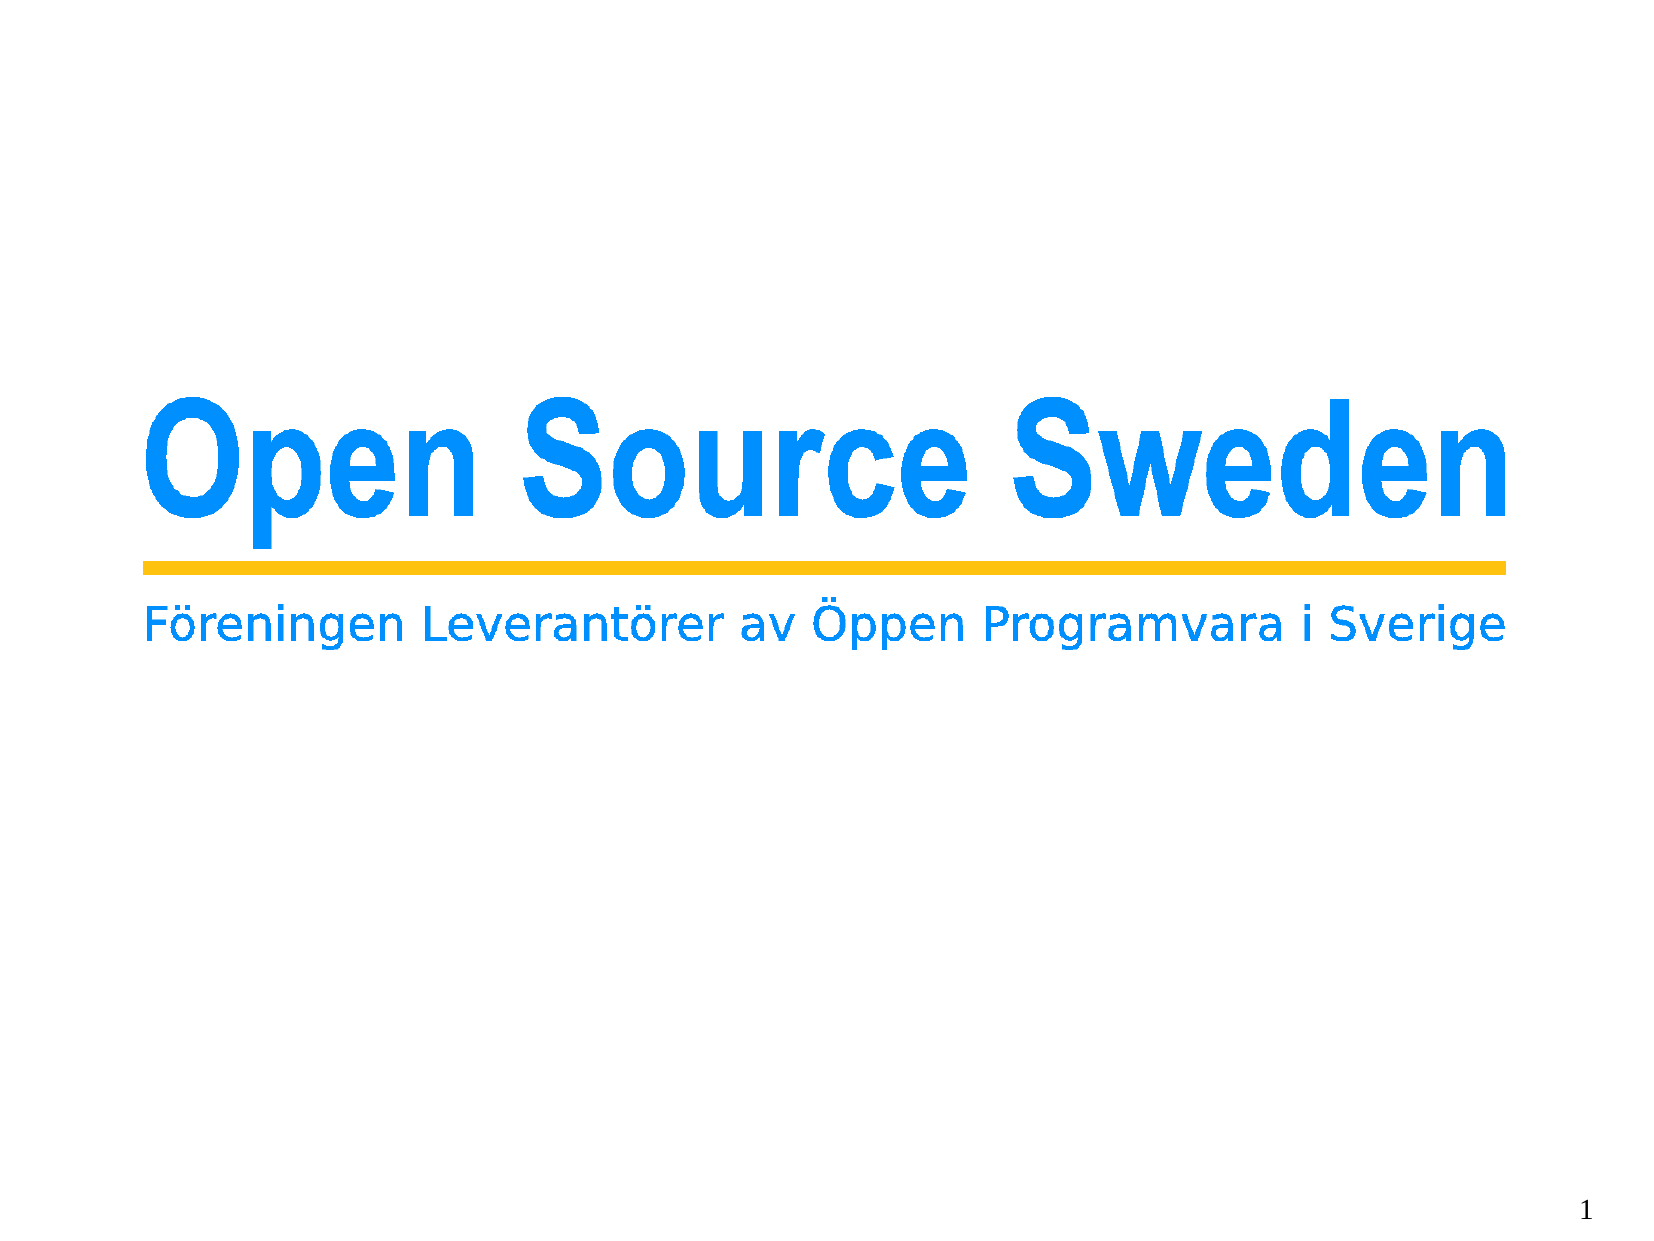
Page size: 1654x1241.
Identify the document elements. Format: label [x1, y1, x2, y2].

picture [143, 397, 1506, 650]
